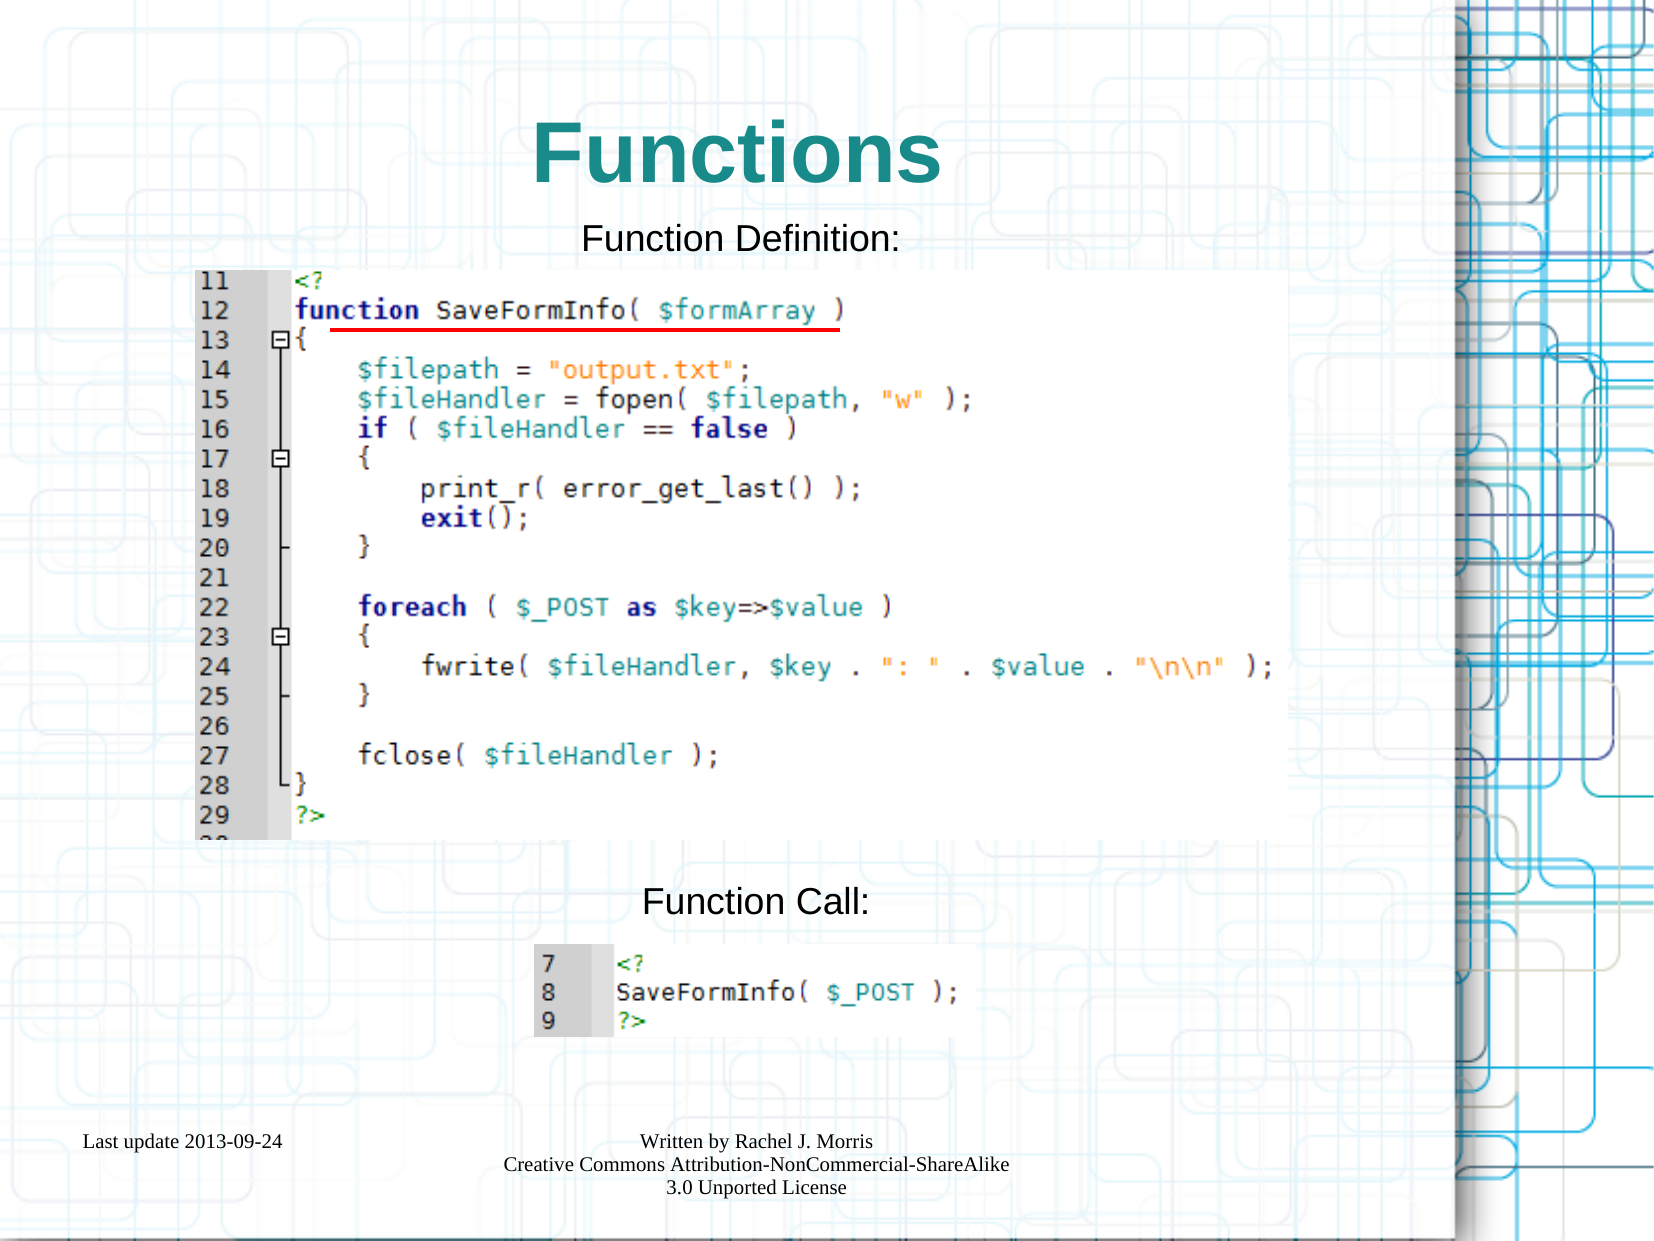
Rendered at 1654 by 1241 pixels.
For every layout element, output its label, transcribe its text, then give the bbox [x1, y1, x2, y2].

text_box Function Call: [210, 873, 1303, 931]
text_box Function Definition: [195, 210, 1288, 267]
title Functions [59, 49, 1418, 257]
picture [0, 0, 1654, 1241]
